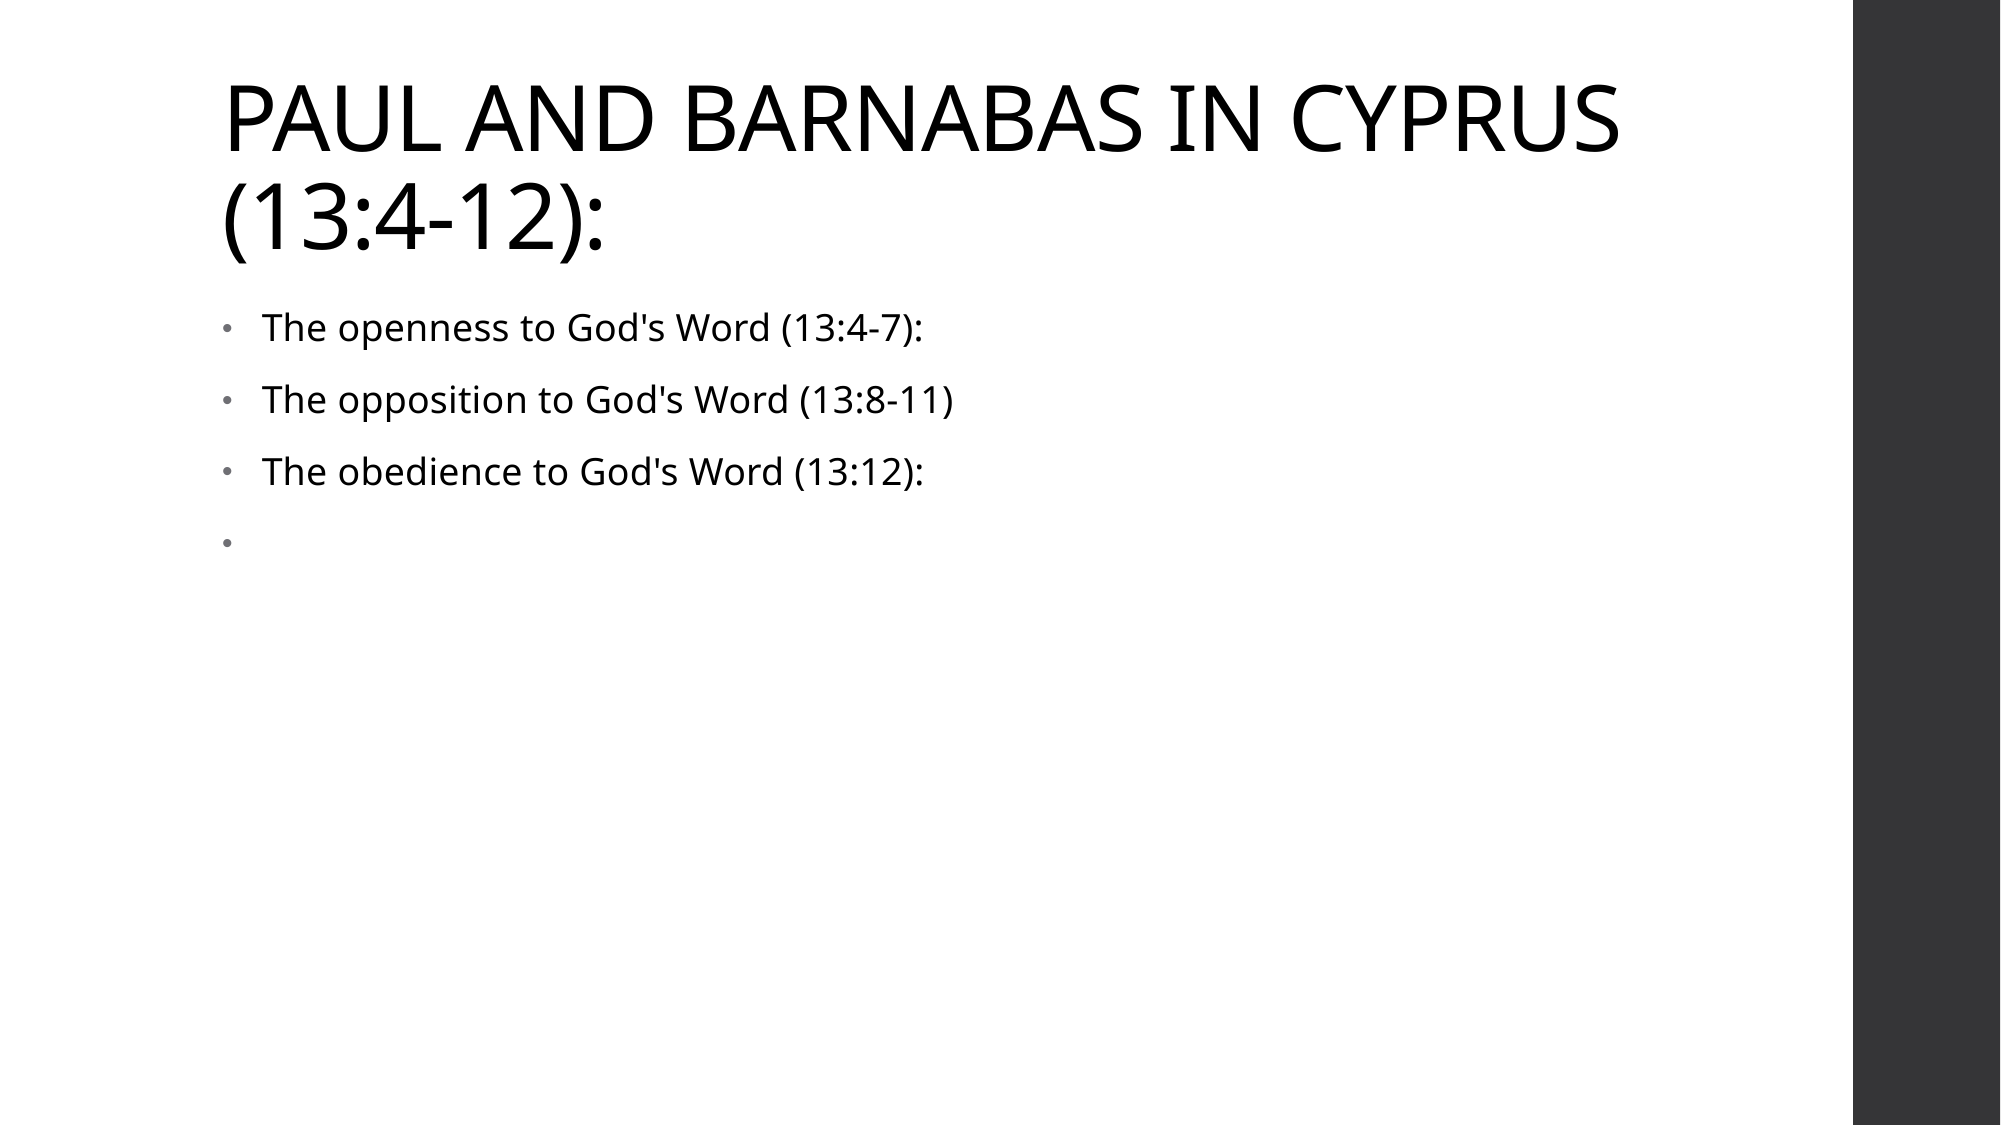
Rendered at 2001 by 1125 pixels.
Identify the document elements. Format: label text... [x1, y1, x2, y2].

title PAUL AND BARNABAS IN CYPRUS (13:4-12): [206, 60, 1797, 278]
list The openness to God's Word (13:4-7): The opposition to God's Word (13:8-11) The obedience to God's Word (13:12): [206, 299, 1617, 1014]
